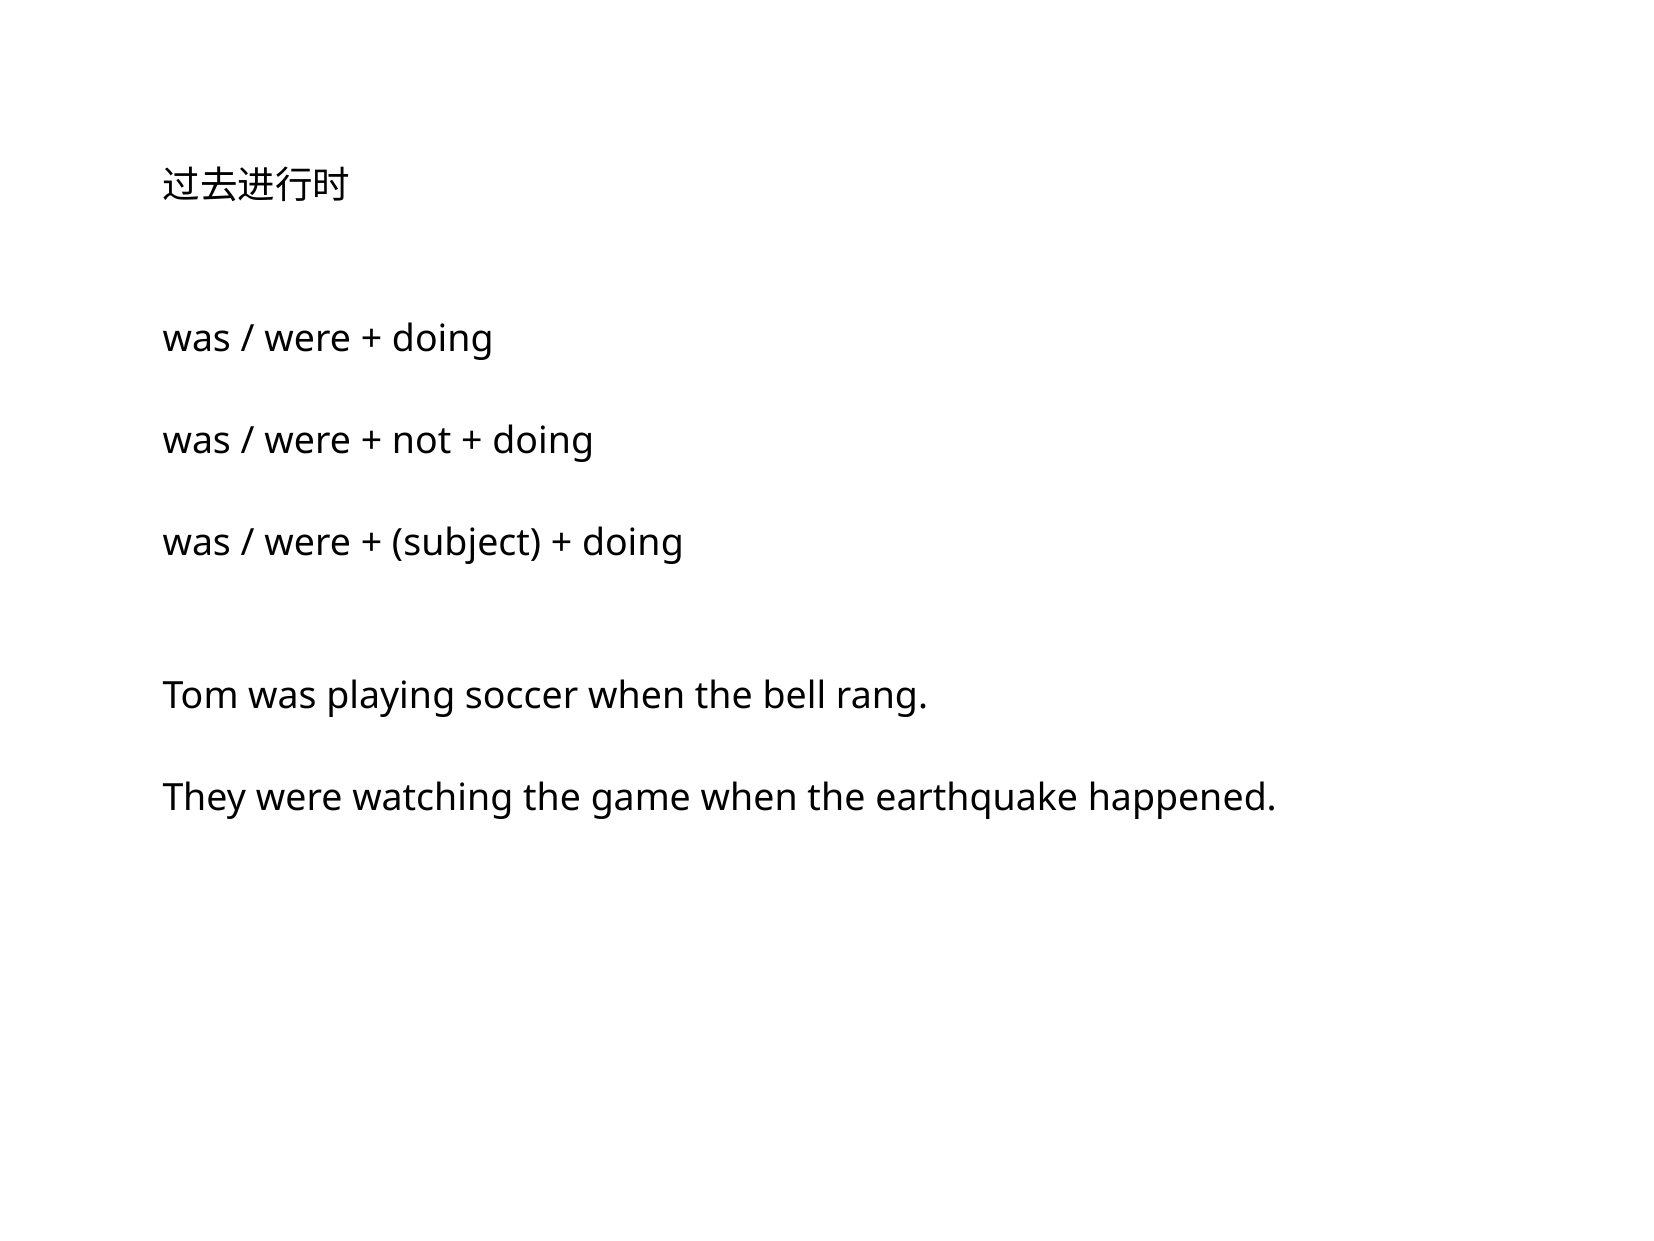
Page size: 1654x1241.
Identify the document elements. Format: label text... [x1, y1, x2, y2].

text_box 过去进行时 was / were + doing was / were + not + doing was / were + (subject) + doing Tom was playing soccer when the bell rang. They were watching the game when the earthquake happened. [147, 147, 1477, 890]
